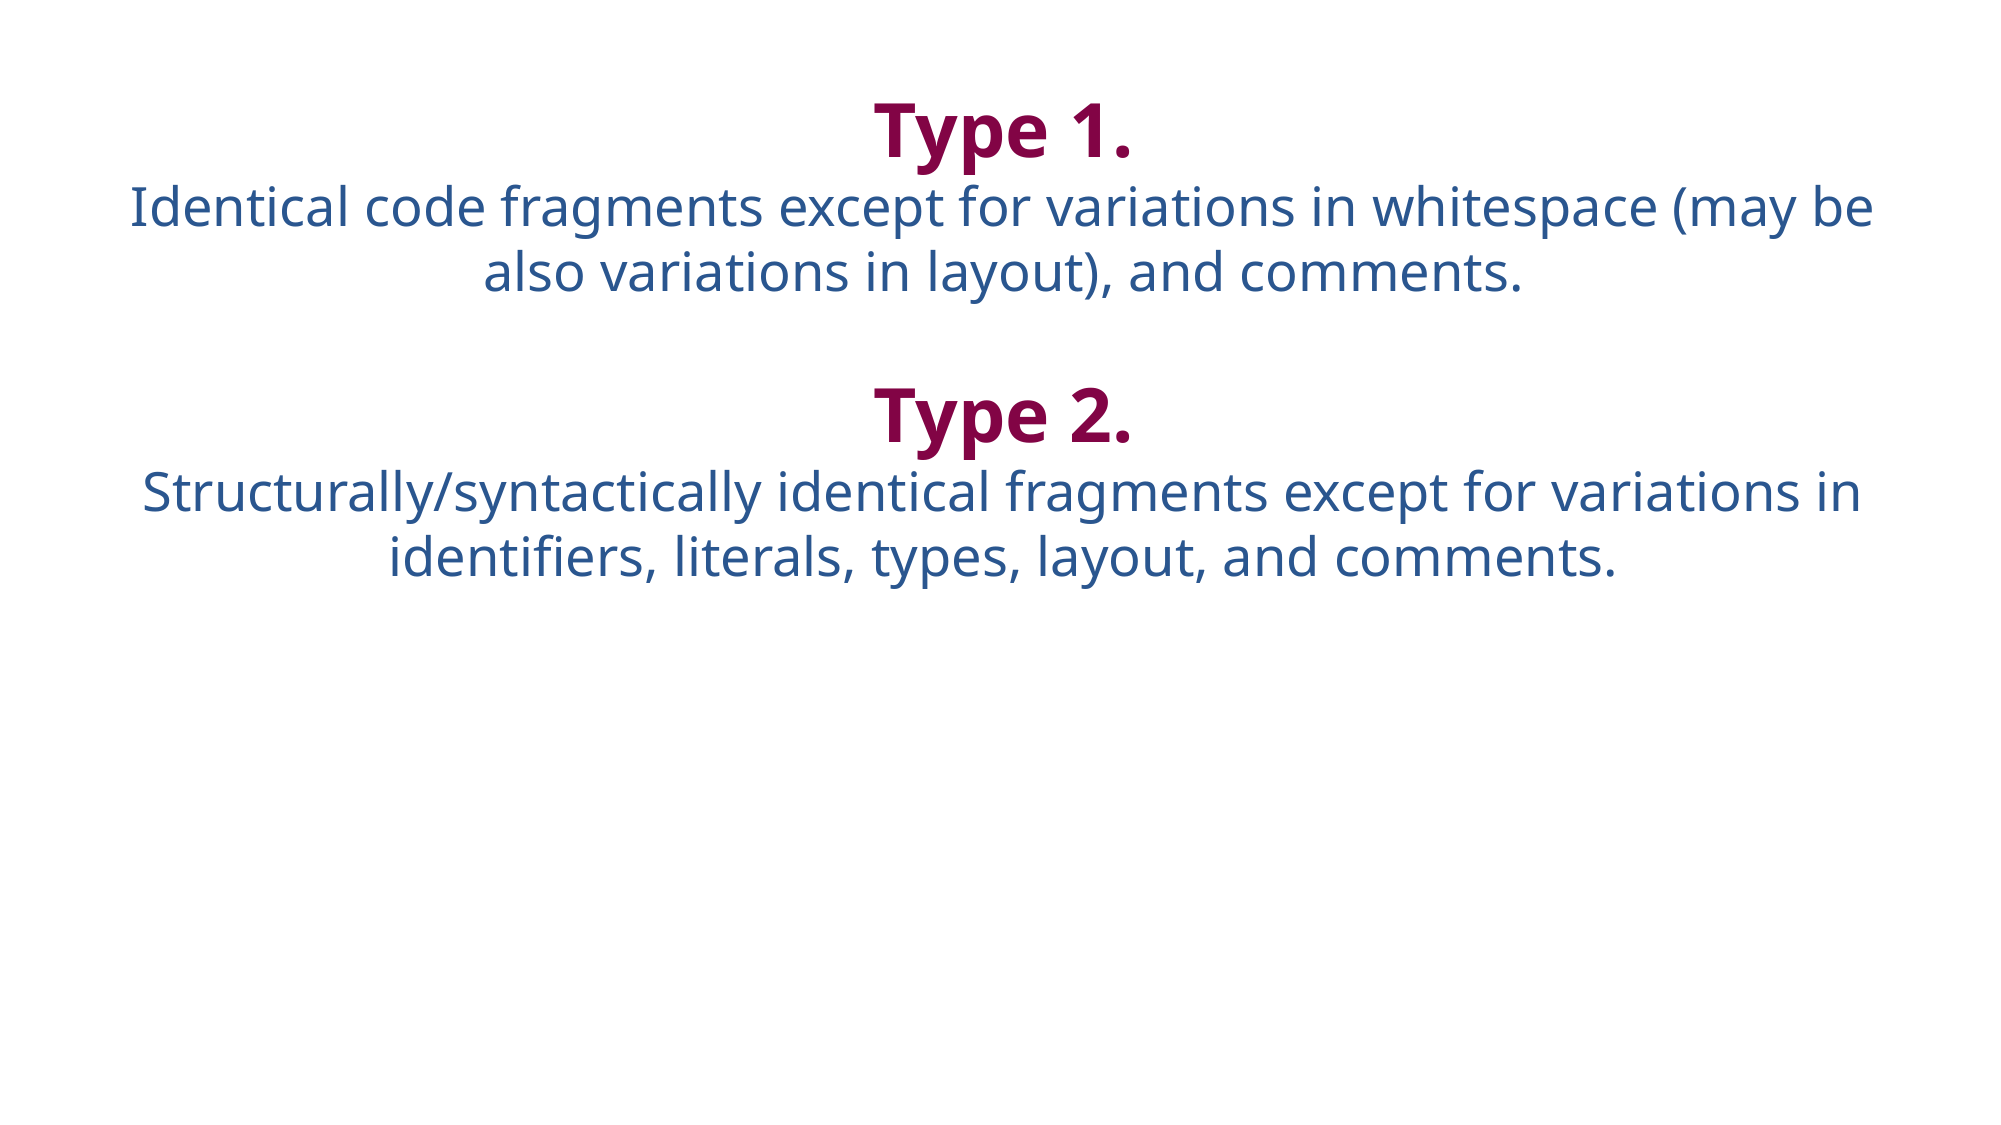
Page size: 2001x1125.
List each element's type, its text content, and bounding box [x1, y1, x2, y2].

text_box Type 1. Identical code fragments except for variations in whitespace (may be also variations in layout), and comments. Type 2. Structurally/syntactically identical fragments except for variations in identifiers, literals, types, layout, and comments. [83, 75, 1925, 595]
